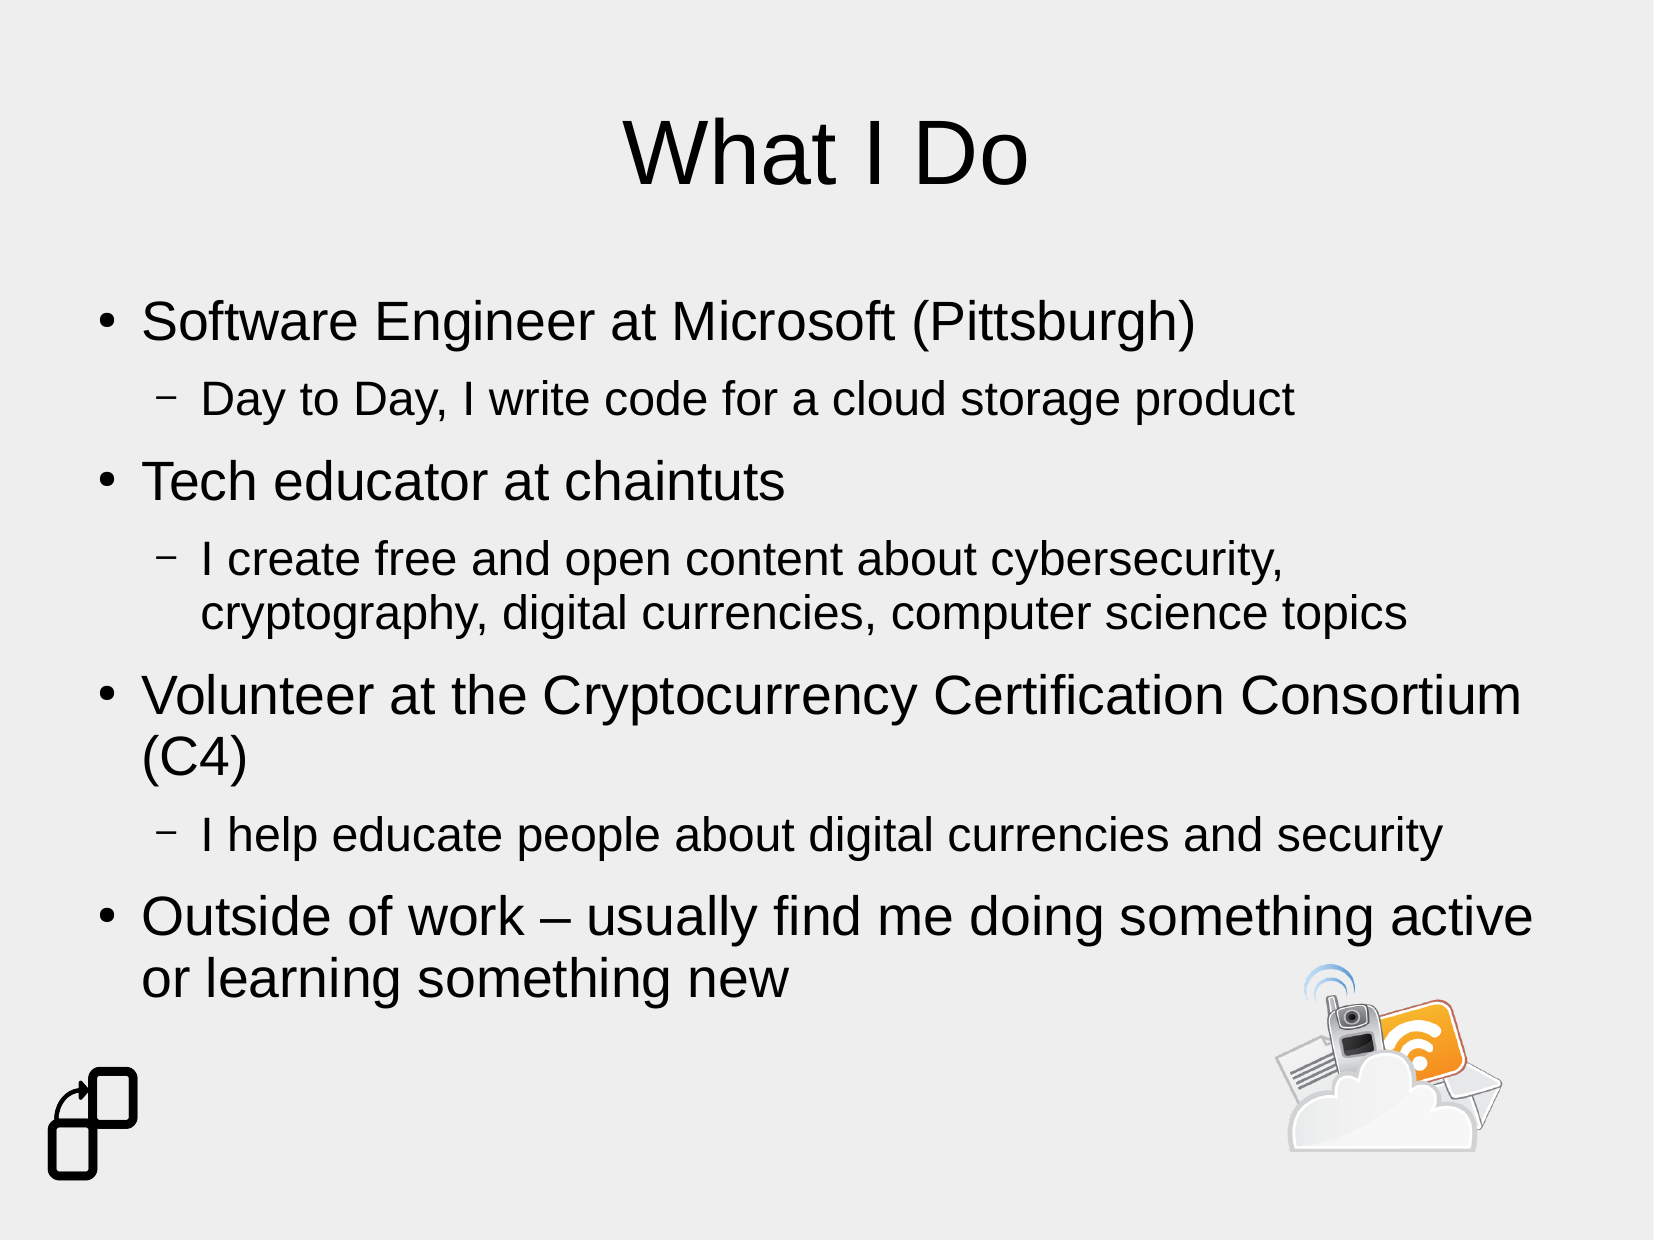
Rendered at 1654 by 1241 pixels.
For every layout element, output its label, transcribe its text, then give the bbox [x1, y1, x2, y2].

picture [30, 1062, 153, 1186]
title What I Do [82, 49, 1571, 257]
list Software Engineer at Microsoft (Pittsburgh) Day to Day, I write code for a cloud storage product Tech educator at chaintuts I create free and open content about cybersecurity, cryptography, digital currencies, computer science topics Volunteer at the Cryptocurrency Certification Consortium (C4) I help educate people about digital currencies and security Outside of work – usually find me doing something active or learning something new [82, 290, 1571, 1010]
picture [1275, 964, 1508, 1152]
